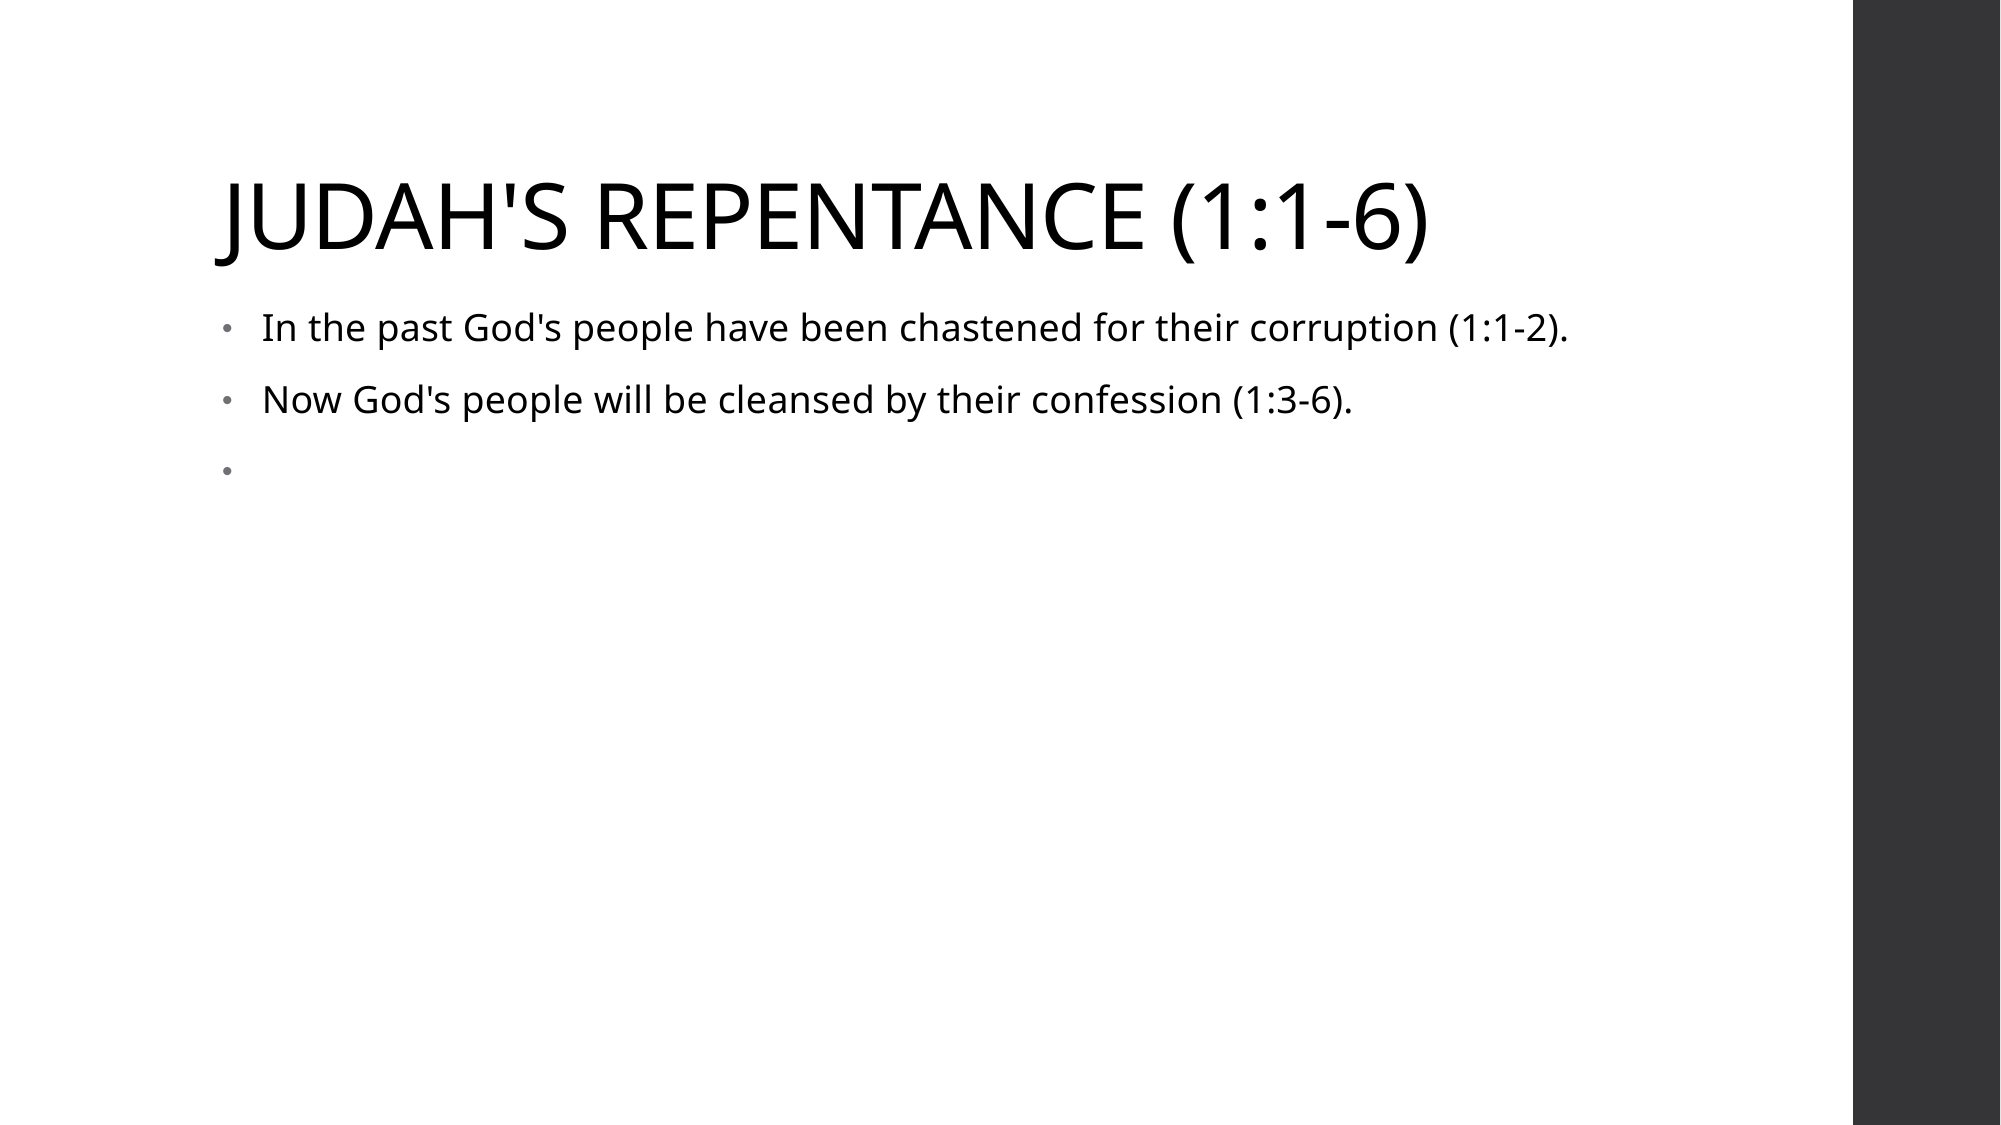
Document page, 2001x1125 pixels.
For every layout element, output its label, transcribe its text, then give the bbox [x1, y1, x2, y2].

title JUDAH'S REPENTANCE (1:1-6) [206, 60, 1797, 278]
list In the past God's people have been chastened for their corruption (1:1-2). Now God's people will be cleansed by their confession (1:3-6). [206, 299, 1617, 1014]
